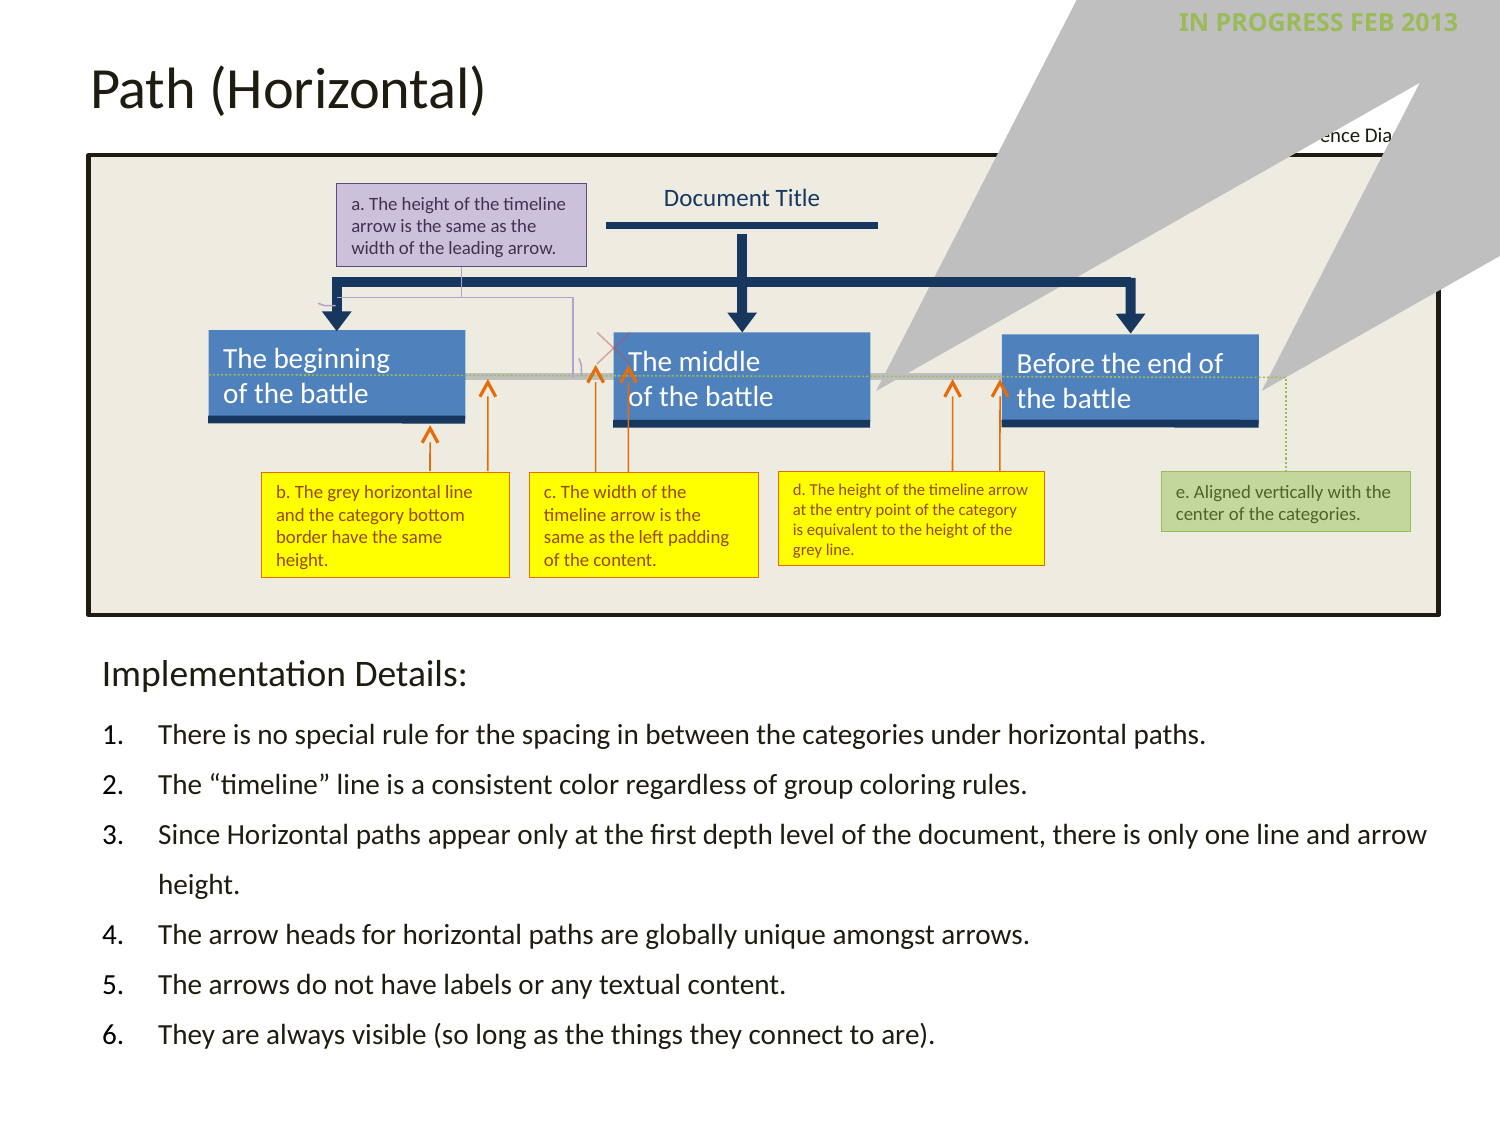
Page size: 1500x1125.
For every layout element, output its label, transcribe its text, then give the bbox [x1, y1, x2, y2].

text_box IN PROGRESS FEB 2013 [1164, 0, 1474, 44]
text_box b. The grey horizontal line and the category bottom border have the same height. [261, 472, 510, 578]
text_box The beginning of the battle [208, 330, 466, 415]
text_box Reference Diagram [1296, 125, 1397, 154]
text_box Path (Horizontal) [75, 45, 1439, 125]
text_box Document Title [593, 162, 891, 230]
text_box Before the end of the battle [1001, 334, 1259, 419]
text_box Implementation Details: [87, 641, 587, 692]
text_box c. The width of the timeline arrow is the same as the left padding of the content. [529, 472, 759, 578]
text_box The middle of the battle [613, 332, 871, 419]
text_box [88, 0, 1500, 615]
text_box d. The height of the timeline arrow at the entry point of the category is equivalent to the height of the grey line. [778, 471, 1045, 566]
text_box There is no special rule for the spacing in between the categories under horizontal paths. The “timeline” line is a consistent color regardless of group coloring rules. Since Horizontal paths appear only at the first depth level of the document, there is only one line and arrow height. The arrow heads for horizontal paths are globally unique amongst arrows. The arrows do not have labels or any textual content. They are always visible (so long as the things they connect to are). [87, 692, 1449, 1058]
text_box a. The height of the timeline arrow is the same as the width of the leading arrow. [336, 183, 587, 267]
text_box e. Aligned vertically with the center of the categories. [1161, 471, 1411, 532]
